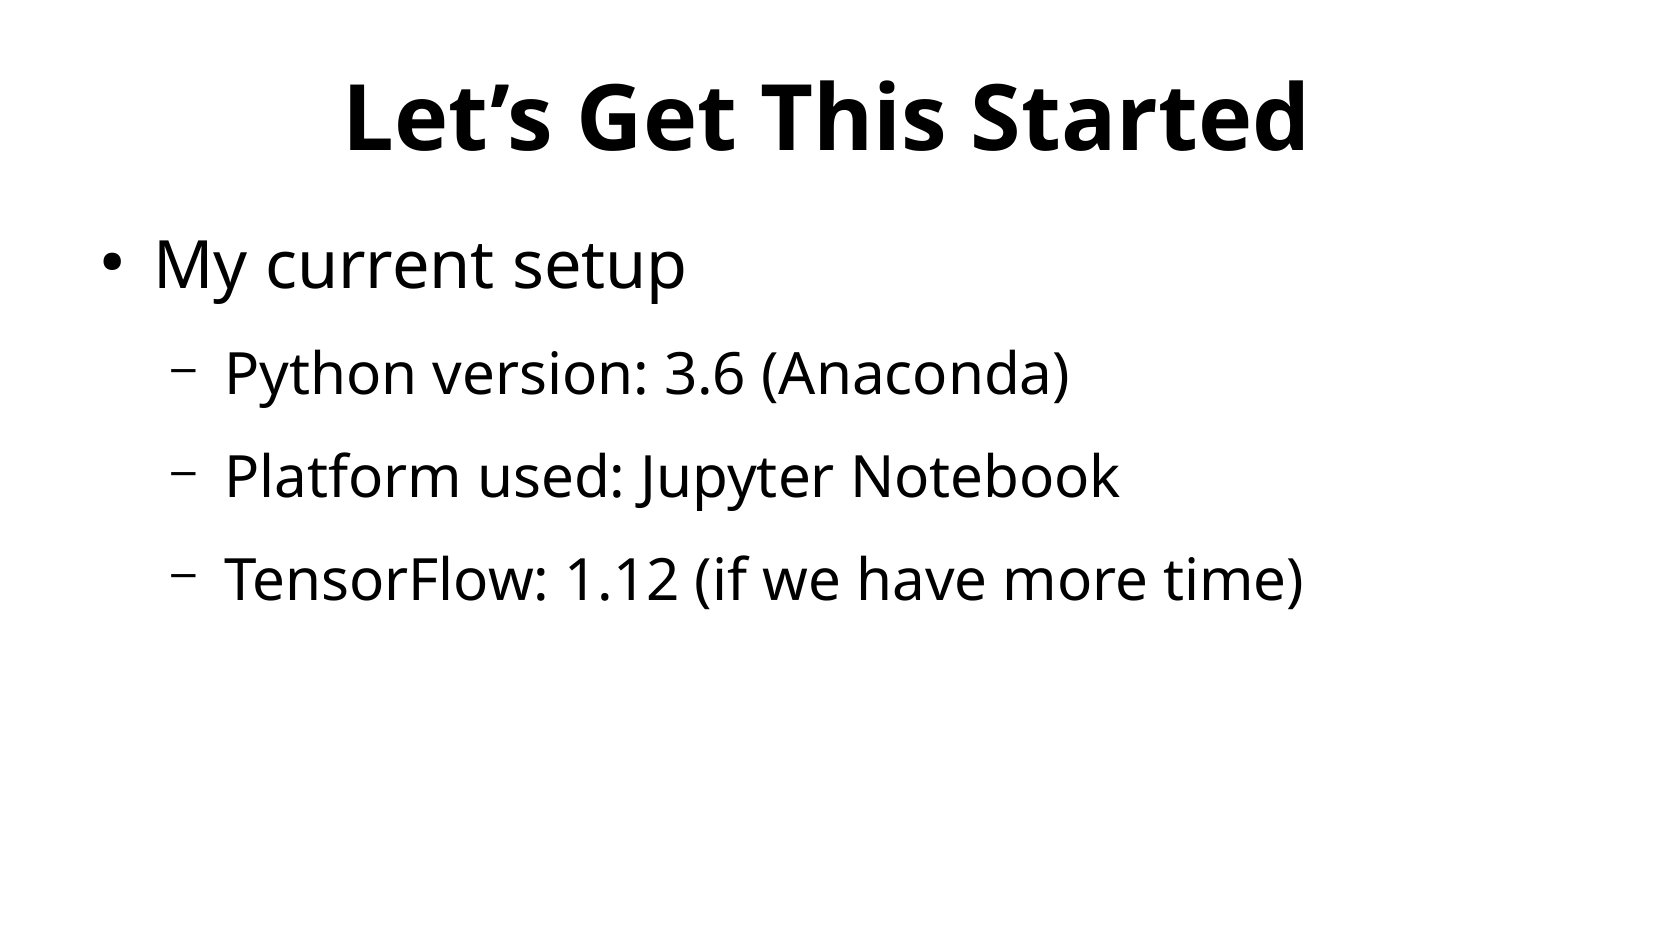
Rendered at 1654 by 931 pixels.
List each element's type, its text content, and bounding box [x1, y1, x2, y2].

list My current setup Python version: 3.6 (Anaconda) Platform used: Jupyter Notebook TensorFlow: 1.12 (if we have more time) [82, 217, 1571, 758]
title Let’s Get This Started [82, 37, 1571, 193]
